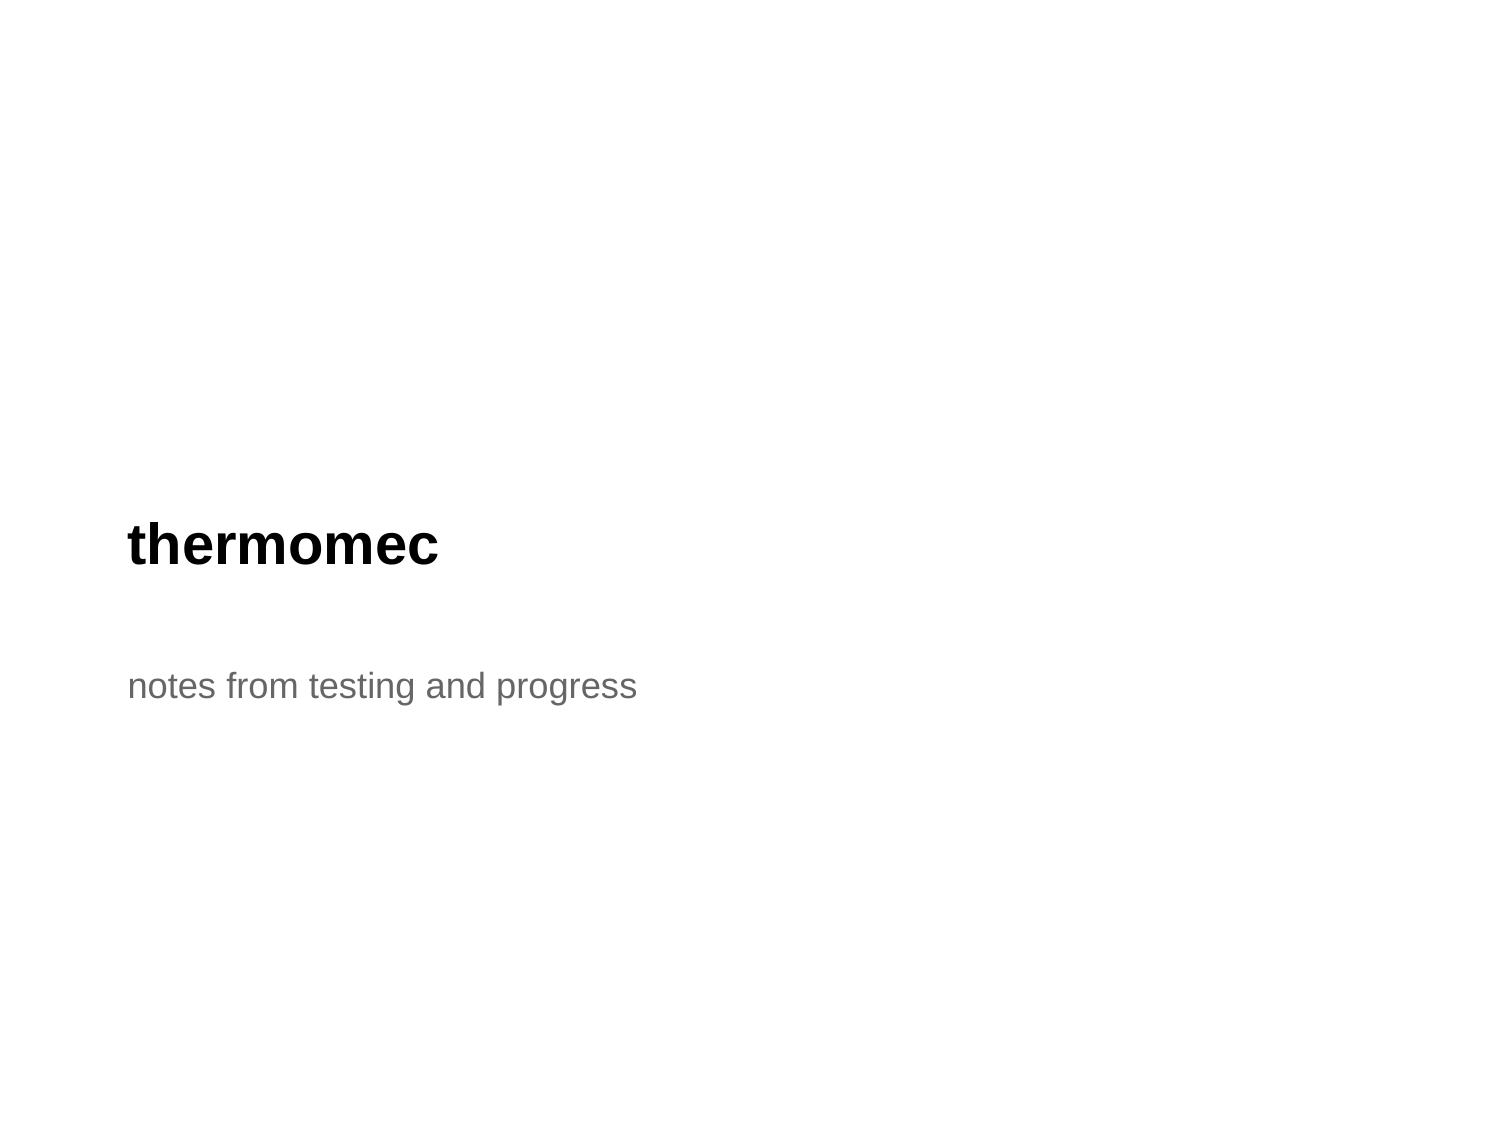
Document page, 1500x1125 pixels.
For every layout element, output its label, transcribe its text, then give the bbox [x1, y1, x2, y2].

subtitle notes from testing and progress [112, 621, 1388, 793]
title thermomec [112, 346, 1388, 600]
